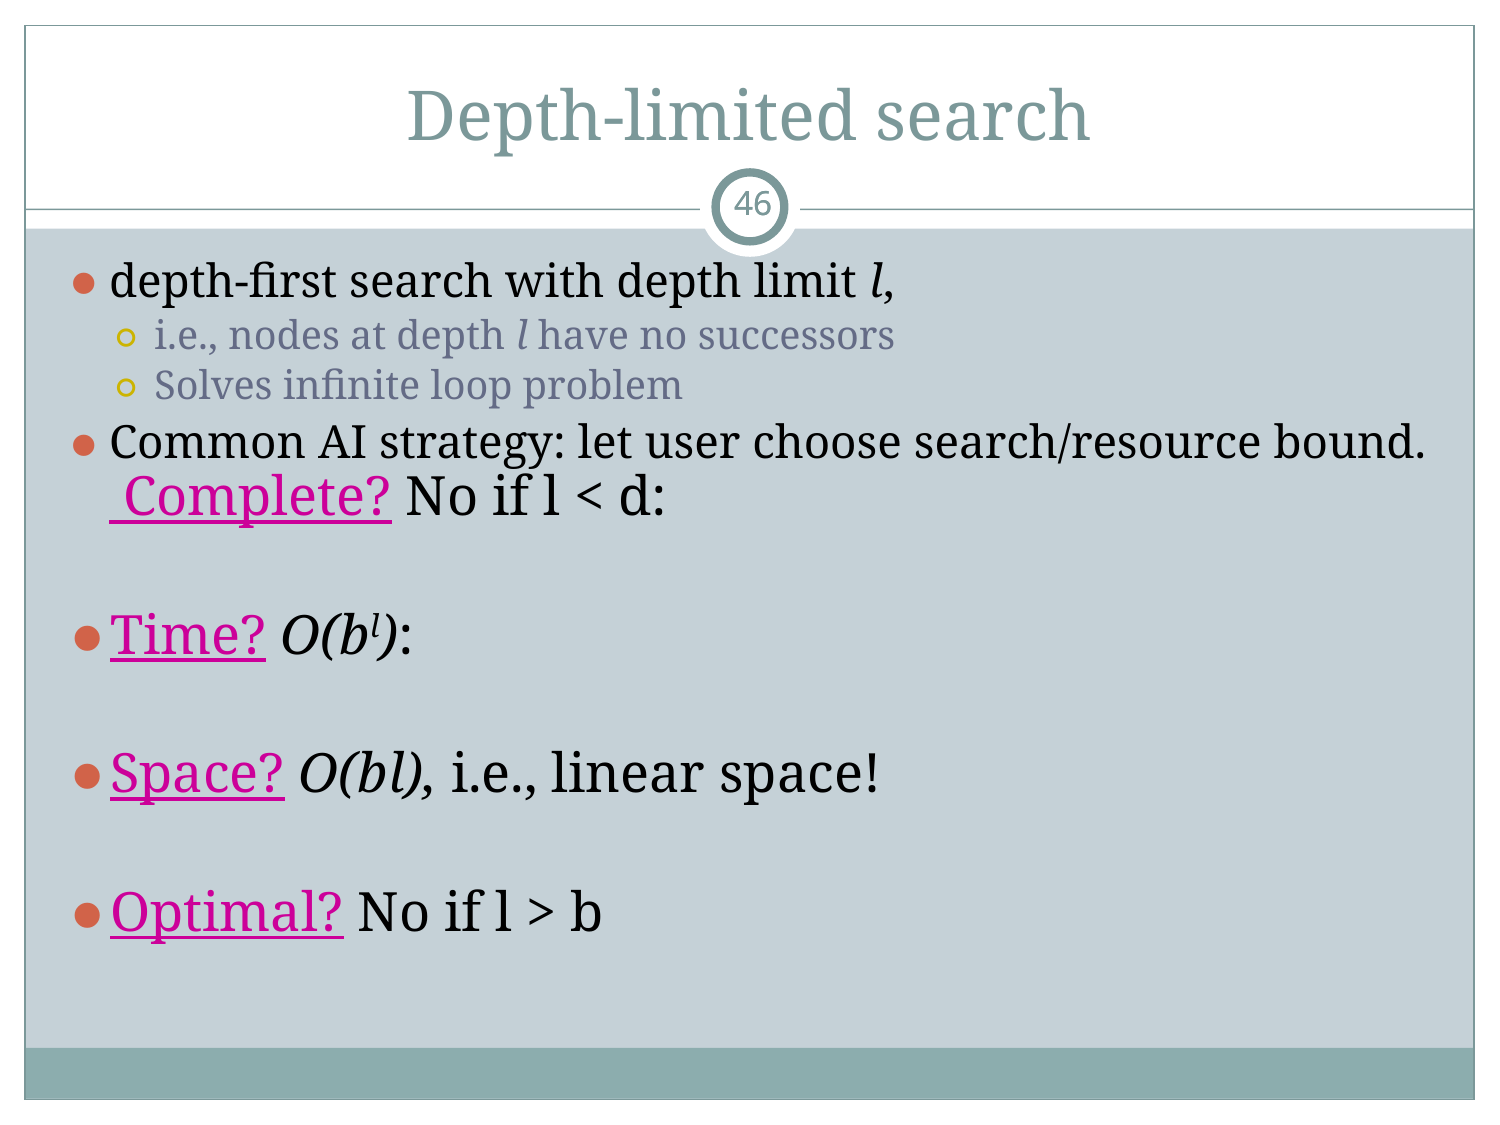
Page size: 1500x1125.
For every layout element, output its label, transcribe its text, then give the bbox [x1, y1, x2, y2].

slide_number <number> [715, 168, 791, 241]
title Depth-limited search [49, 37, 1450, 162]
list depth-first search with depth limit l, i.e., nodes at depth l have no successors Solves infinite loop problem Common AI strategy: let user choose search/resource bound. Complete? No if l < d: Time? O(bl): Space? O(bl), i.e., linear space! Optimal? No if l > b [49, 250, 1445, 1001]
